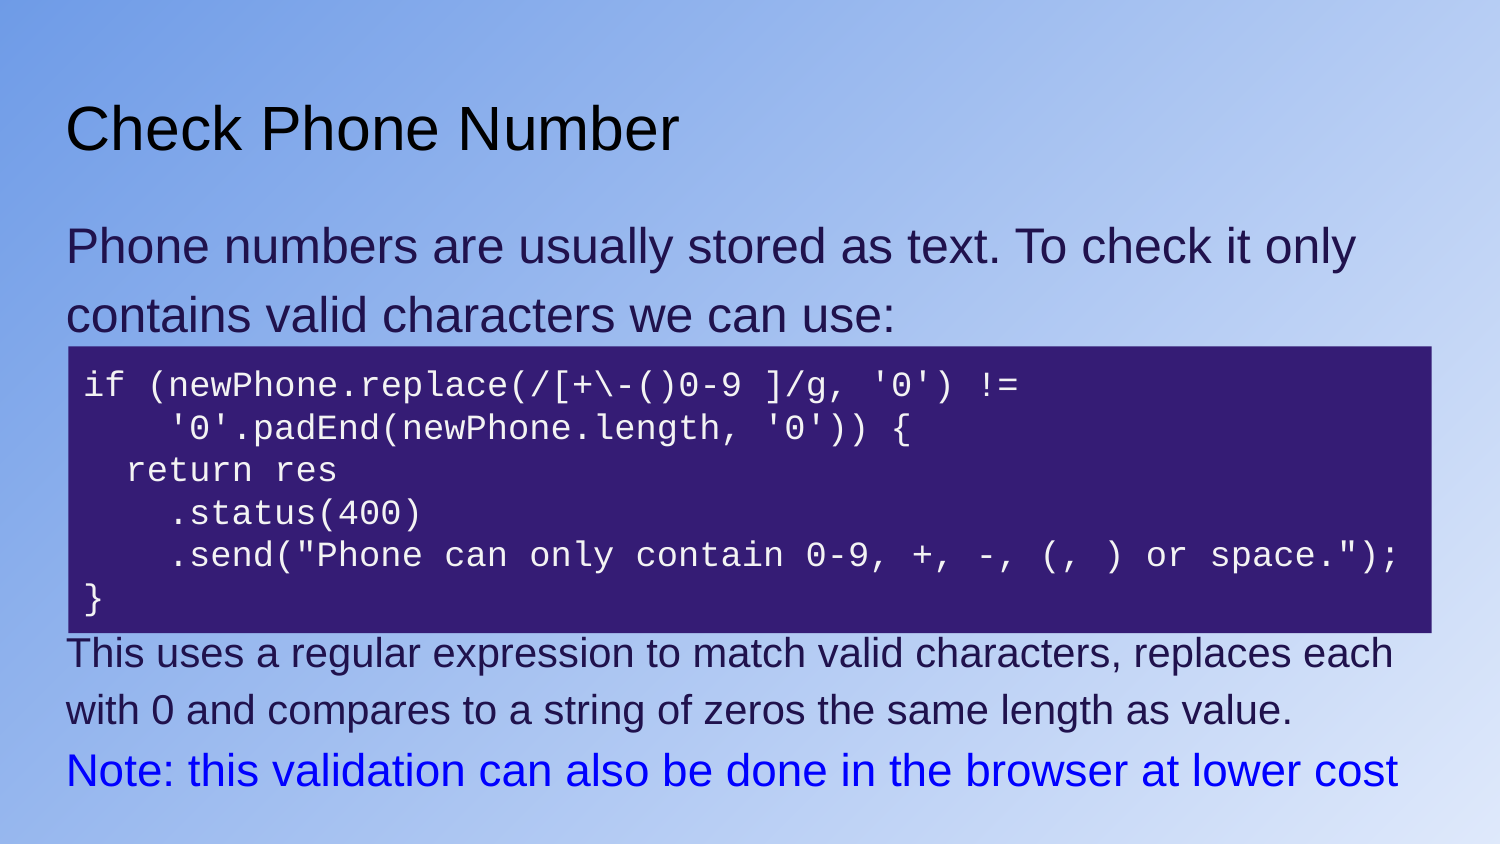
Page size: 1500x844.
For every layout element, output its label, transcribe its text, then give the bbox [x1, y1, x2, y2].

text_box if (newPhone.replace(/[+\-()0-9 ]/g, '0') != '0'.padEnd(newPhone.length, '0')) { return res .status(400) .send("Phone can only contain 0-9, +, -, (, ) or space."); } [68, 346, 1432, 634]
text_box Check Phone Number [51, 72, 1449, 167]
text_box Phone numbers are usually stored as text. To check it only contains valid characters we can use: This uses a regular expression to match valid characters, replaces each with 0 and compares to a string of zeros the same length as value. Note: this validation can also be done in the browser at lower cost [51, 189, 1449, 750]
